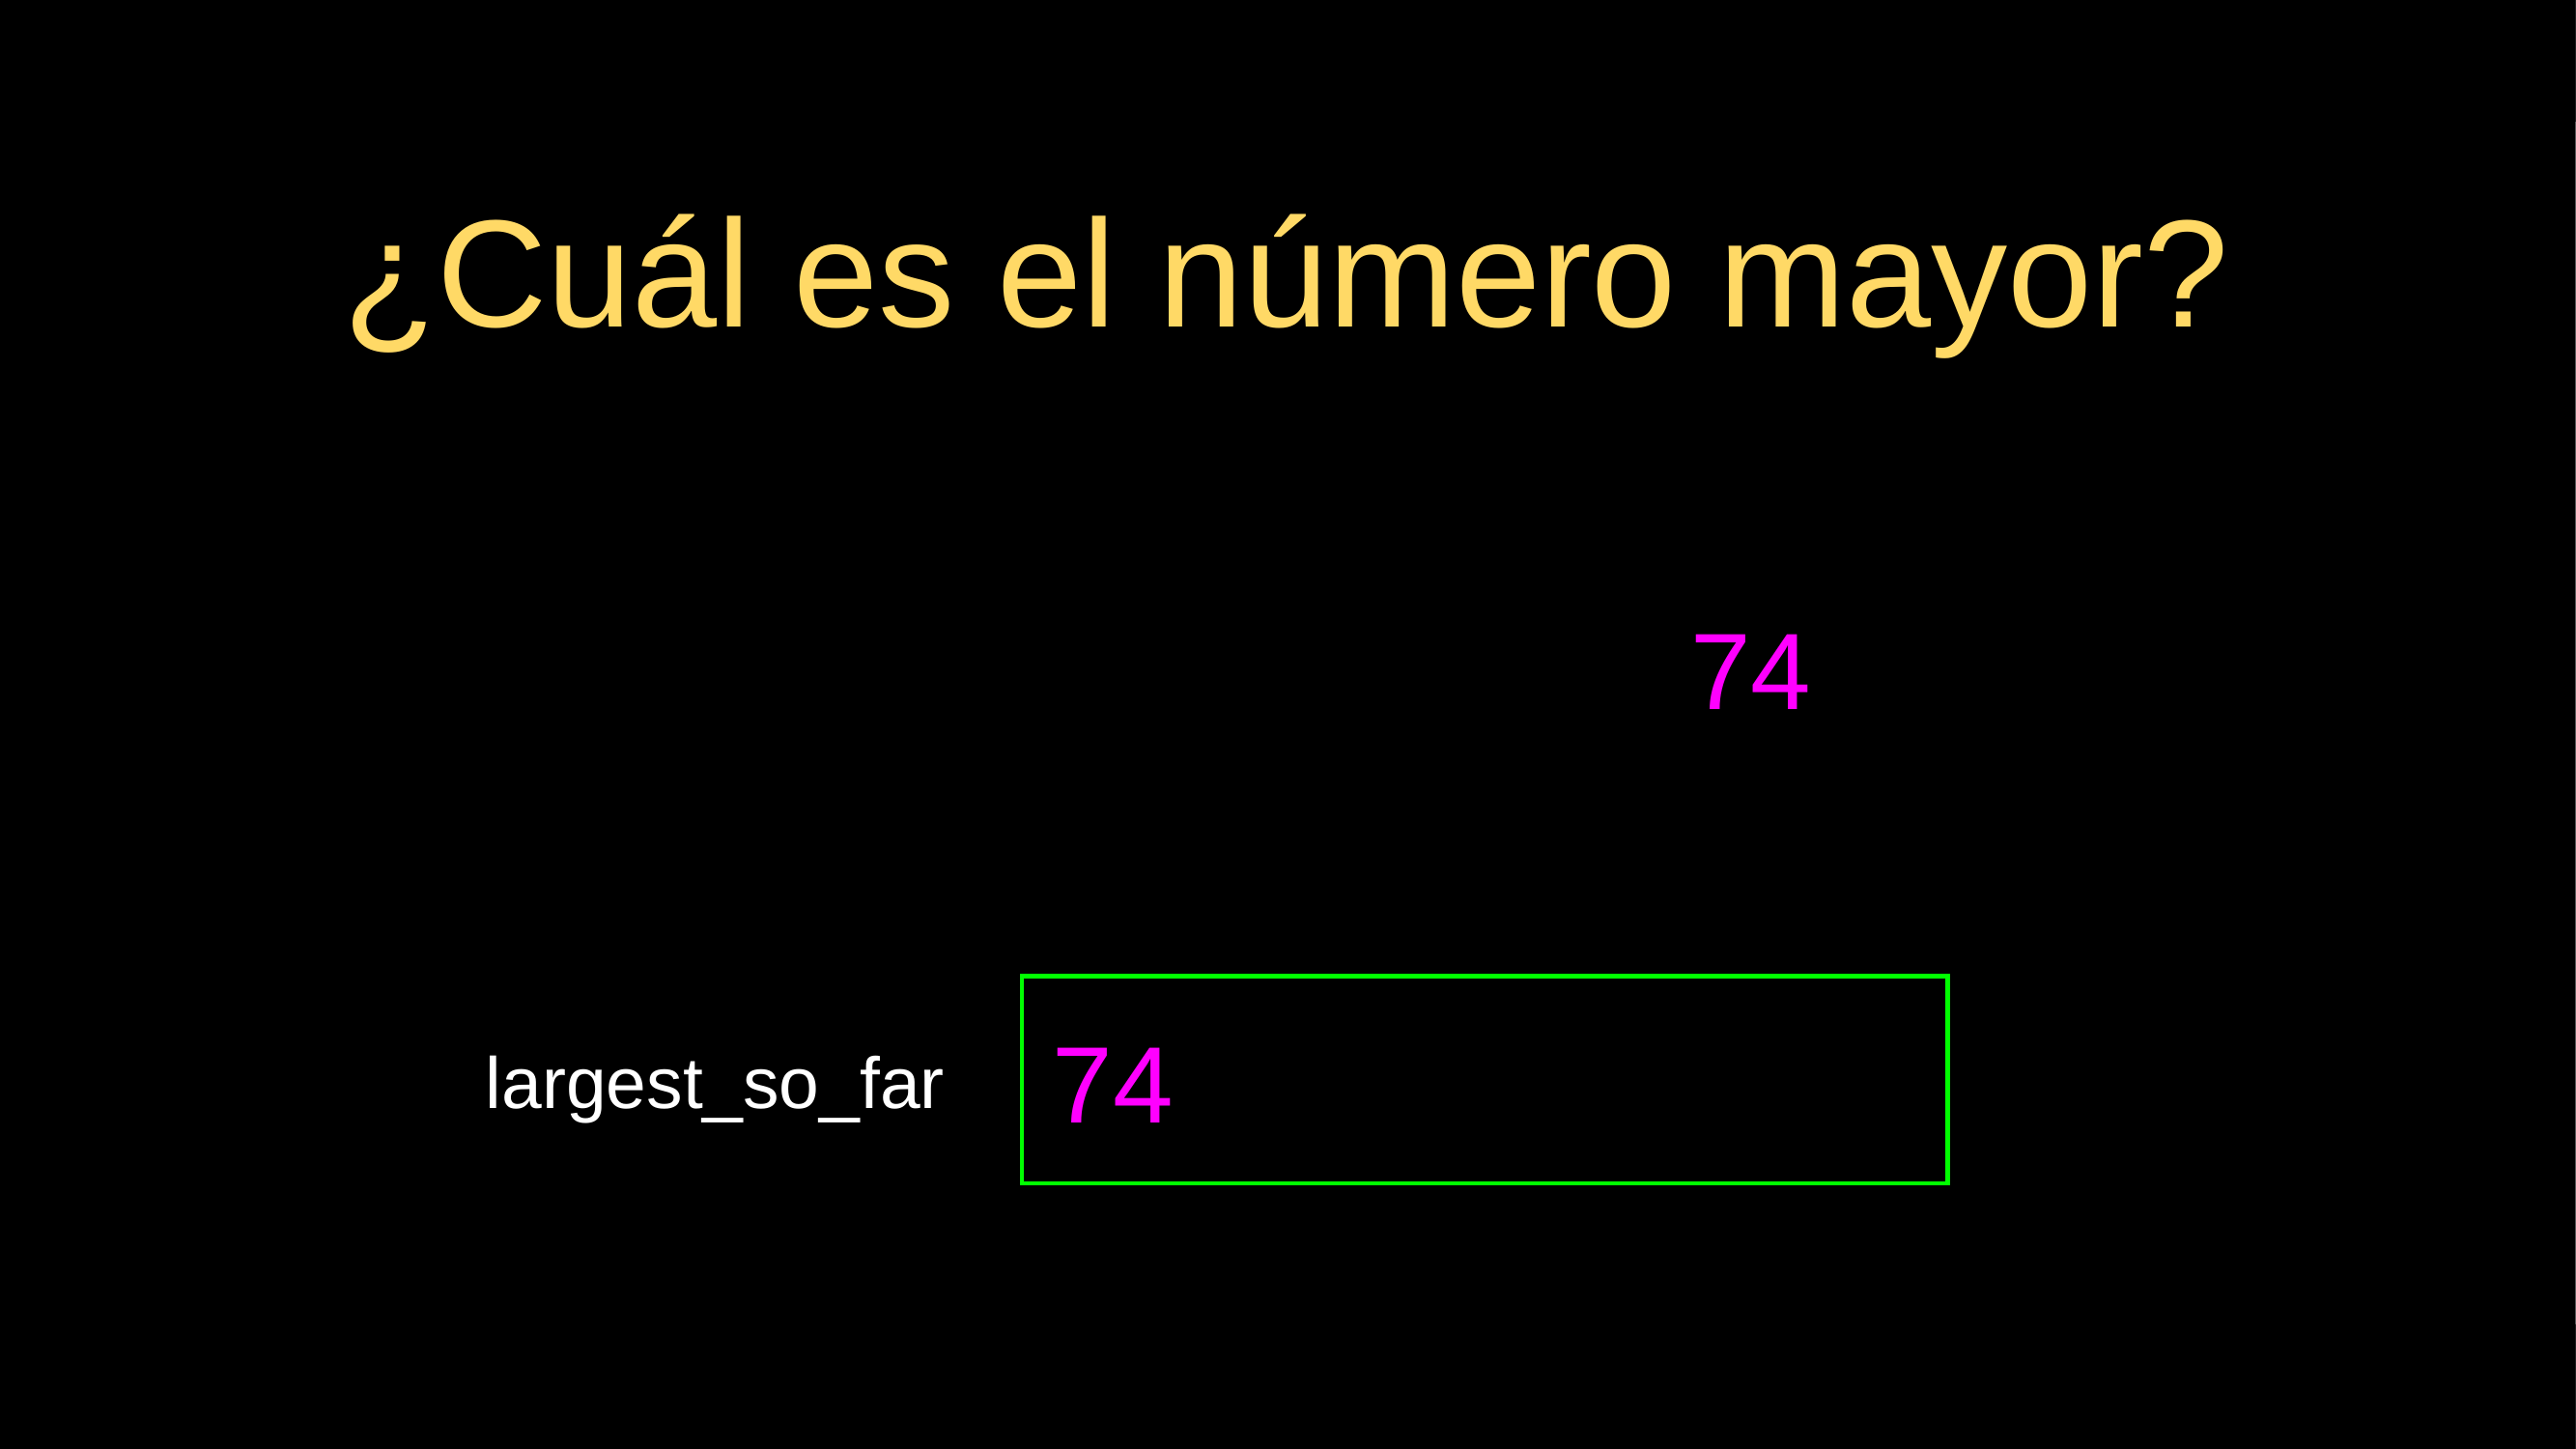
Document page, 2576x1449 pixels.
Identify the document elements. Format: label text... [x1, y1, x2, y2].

title ¿Cuál es el número mayor? [183, 129, 2392, 403]
text_box largest_so_far [450, 1030, 980, 1129]
text_box 74 [1052, 991, 1388, 1168]
text_box 74 [1690, 572, 1851, 759]
